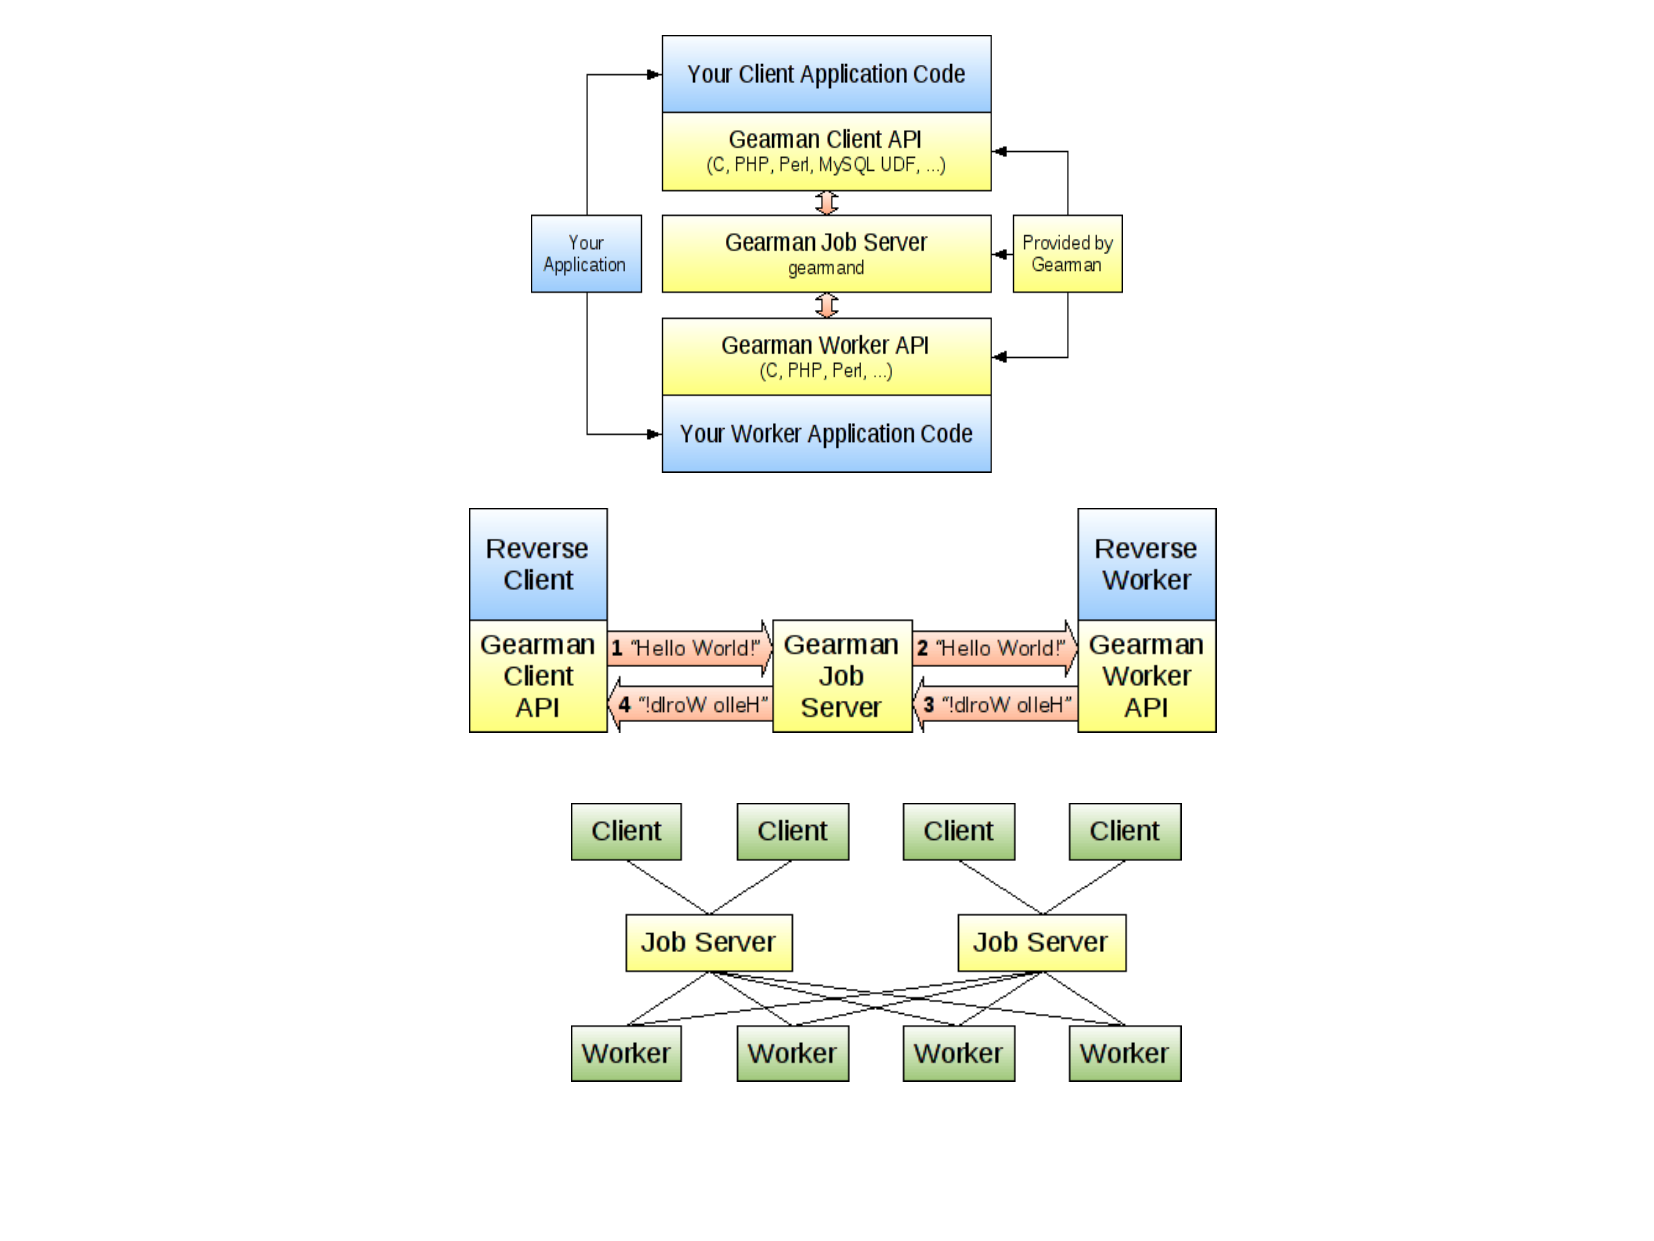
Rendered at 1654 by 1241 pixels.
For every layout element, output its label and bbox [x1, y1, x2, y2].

picture [531, 35, 1123, 473]
picture [469, 508, 1217, 733]
picture [571, 803, 1182, 1082]
